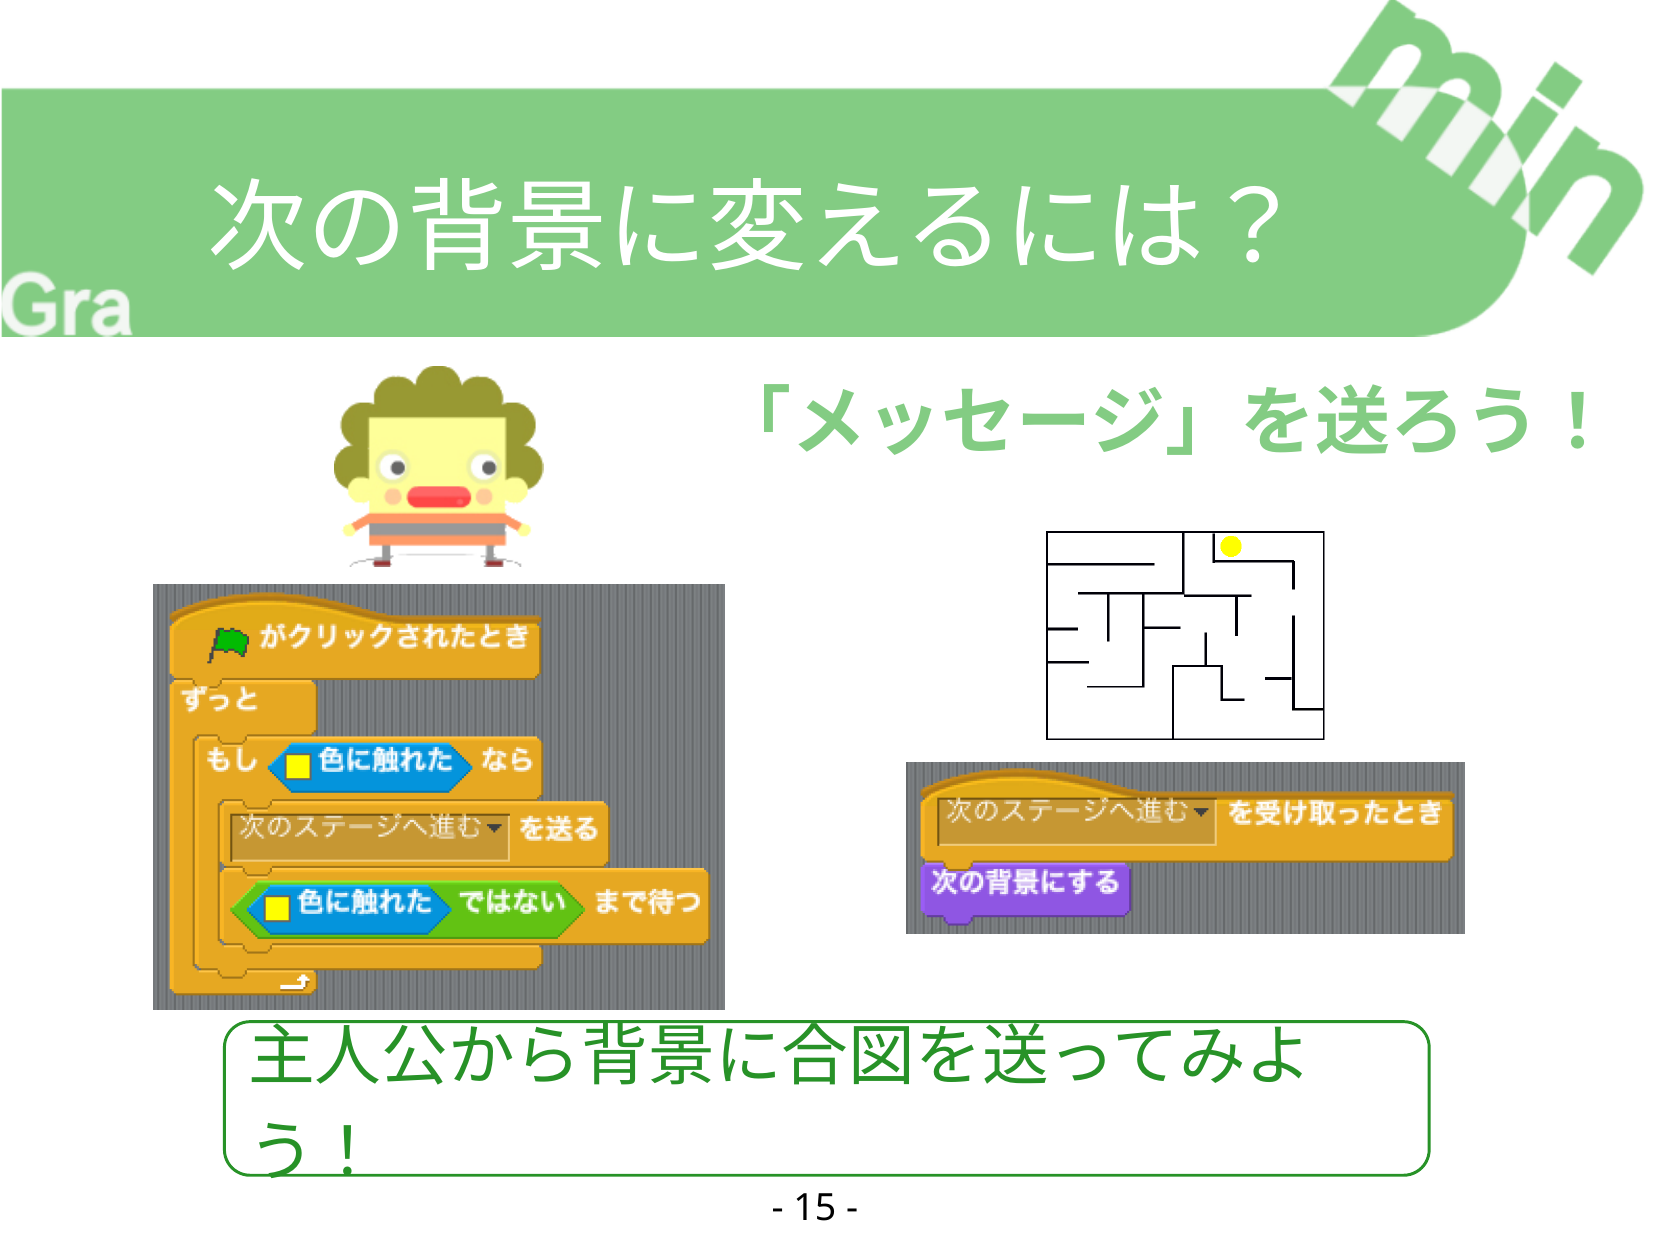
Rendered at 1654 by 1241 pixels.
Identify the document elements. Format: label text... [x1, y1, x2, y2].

text_box - 15 - [756, 1173, 897, 1241]
picture [1, 0, 1654, 337]
title 次の背景に変えるには？ [11, 134, 1501, 303]
text_box 「メッセージ」を送ろう！ [35, 354, 1630, 481]
picture [1046, 531, 1325, 741]
picture [153, 584, 725, 1010]
picture [906, 762, 1465, 934]
picture [334, 366, 544, 567]
text_box 主人公から背景に合図を送ってみよう！ [224, 1021, 1430, 1176]
